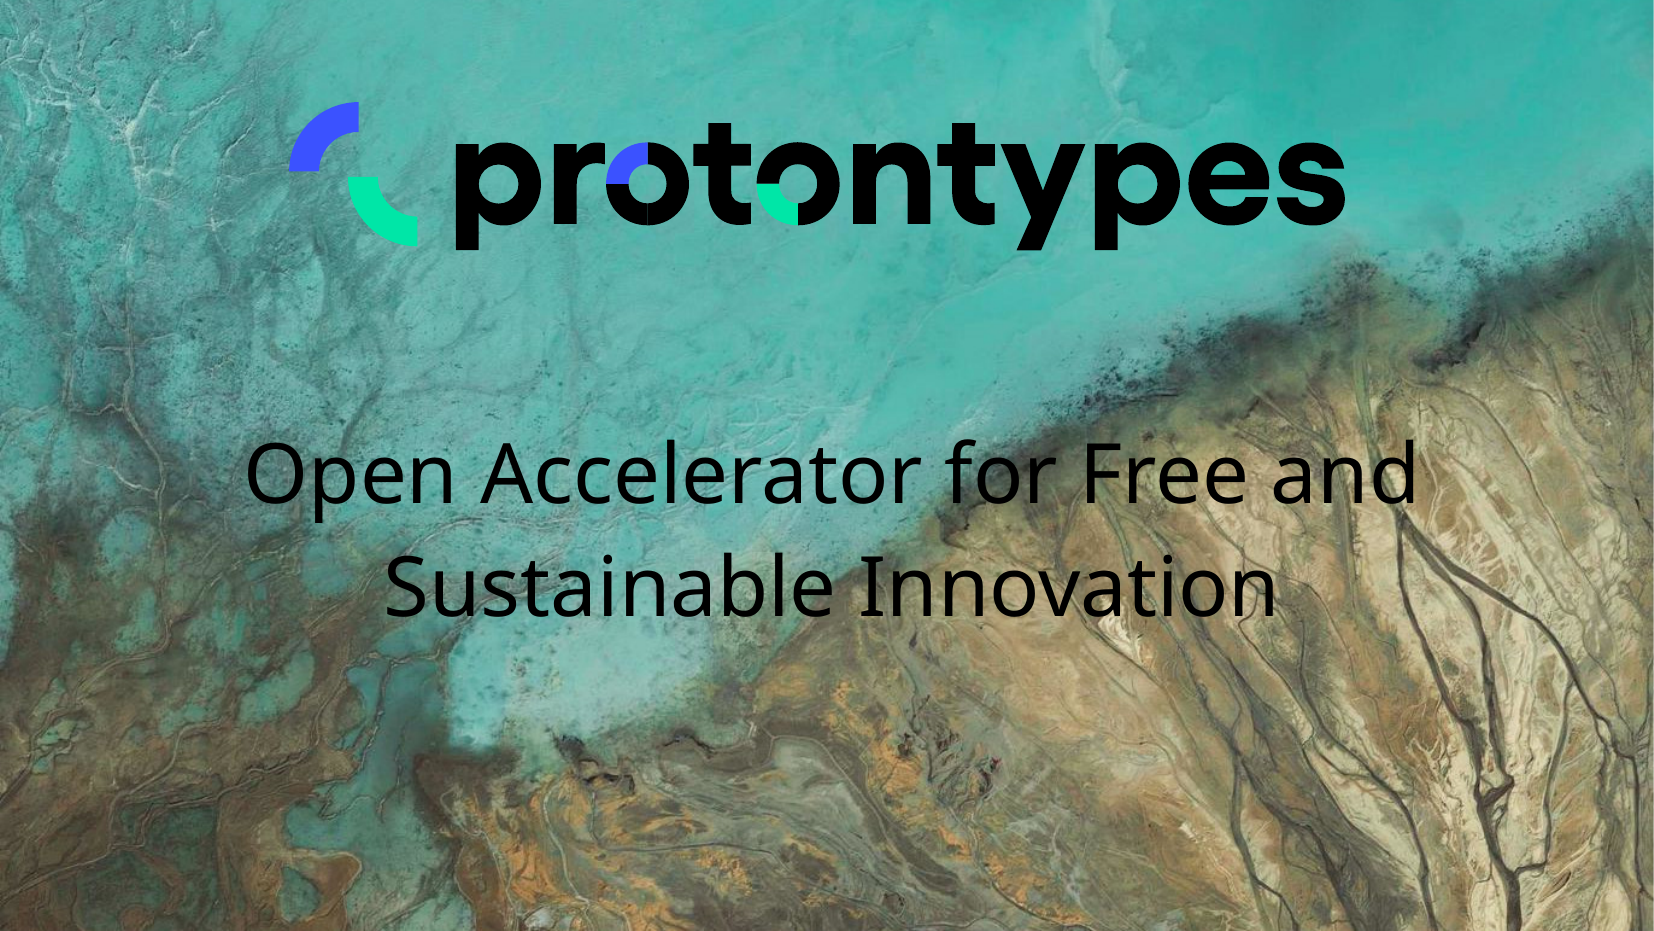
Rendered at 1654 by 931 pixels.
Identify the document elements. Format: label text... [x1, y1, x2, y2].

title Open Accelerator for Free and Sustainable Innovation [88, 413, 1577, 643]
picture [0, 0, 1654, 931]
